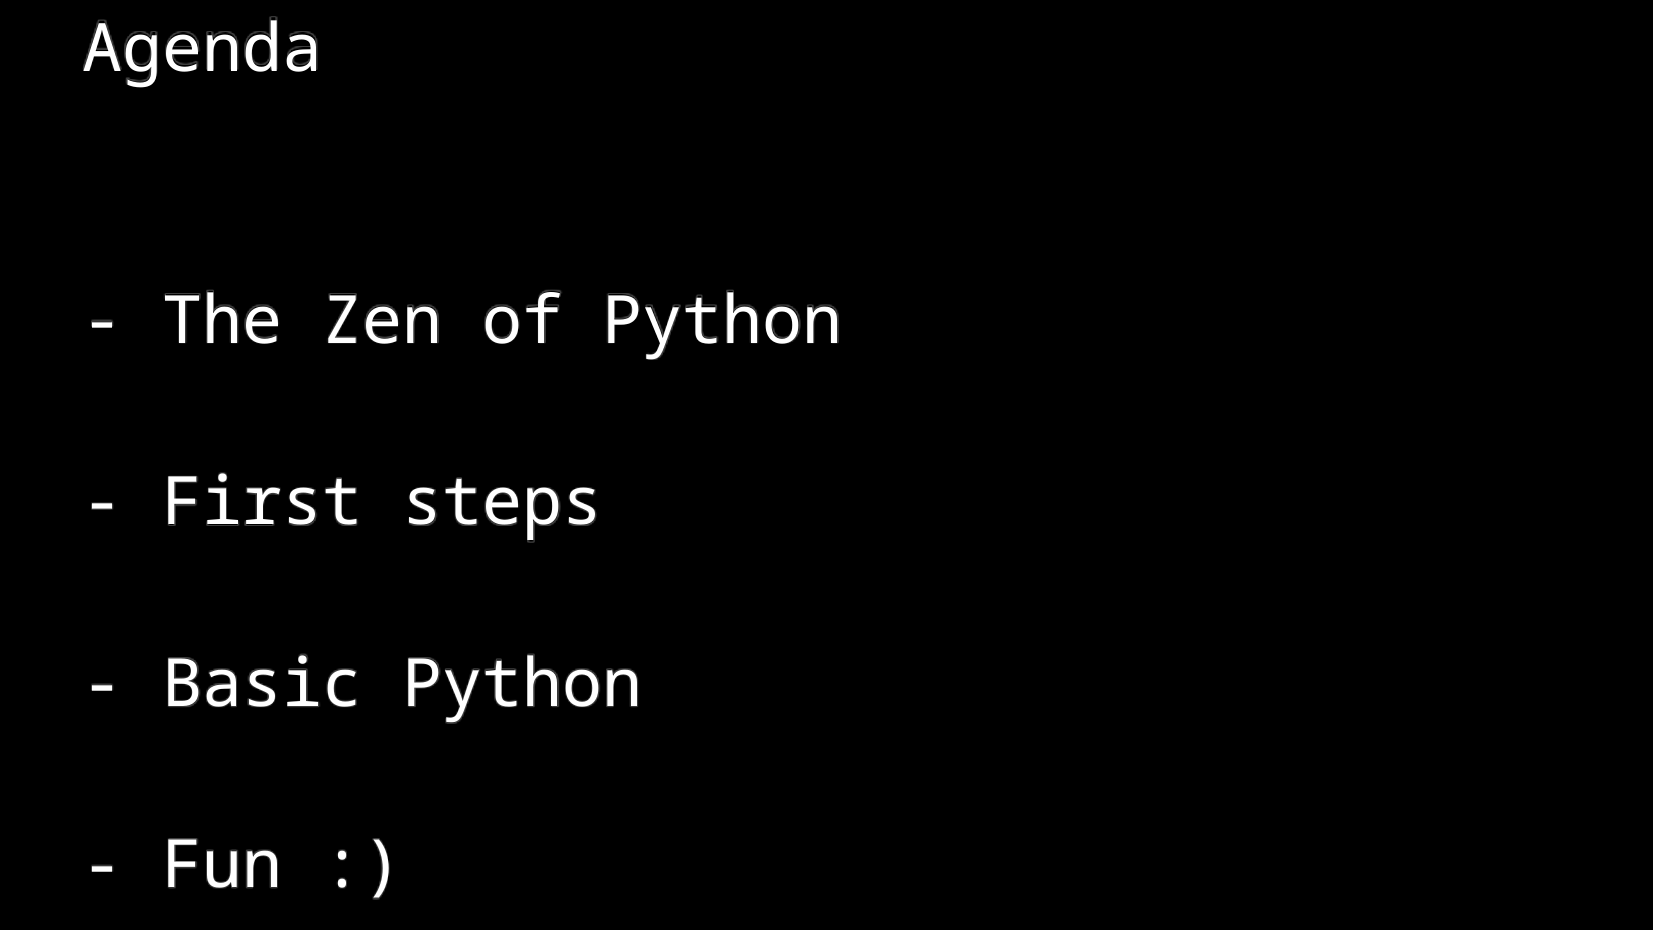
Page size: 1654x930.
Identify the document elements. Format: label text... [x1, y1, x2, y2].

subtitle Agenda - The Zen of Python - First steps - Basic Python - Fun :) [82, 37, 1571, 871]
